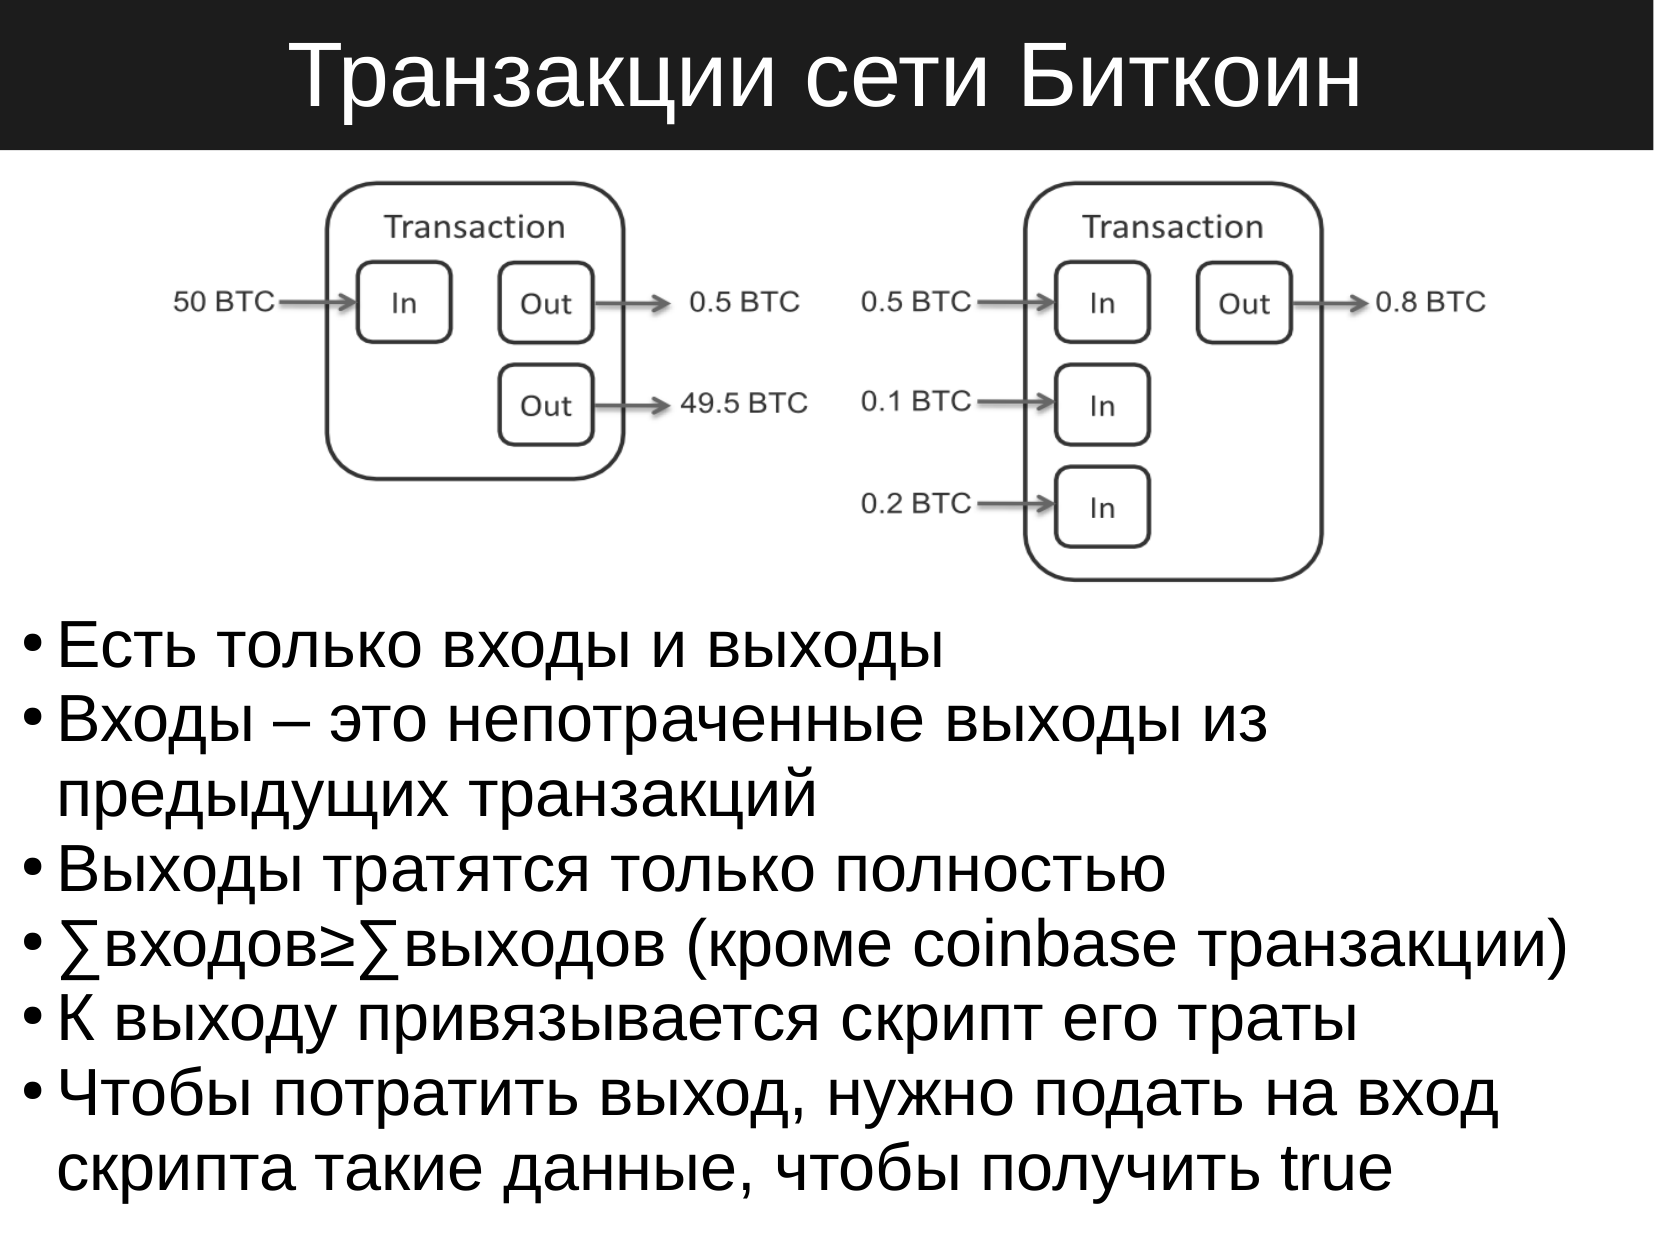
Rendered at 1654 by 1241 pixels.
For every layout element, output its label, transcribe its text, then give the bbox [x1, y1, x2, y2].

subtitle Есть только входы и выходы Входы – это непотраченные выходы из предыдущих транзакций Выходы тратятся только полностью ∑входов≥∑выходов (кроме coinbase транзакции) К выходу привязывается скрипт его траты Чтобы потратить выход, нужно подать на вход скрипта такие данные, чтобы получить true [20, 598, 1611, 1213]
title Транзакции сети Биткоин [0, 0, 1654, 151]
picture [165, 175, 1491, 590]
